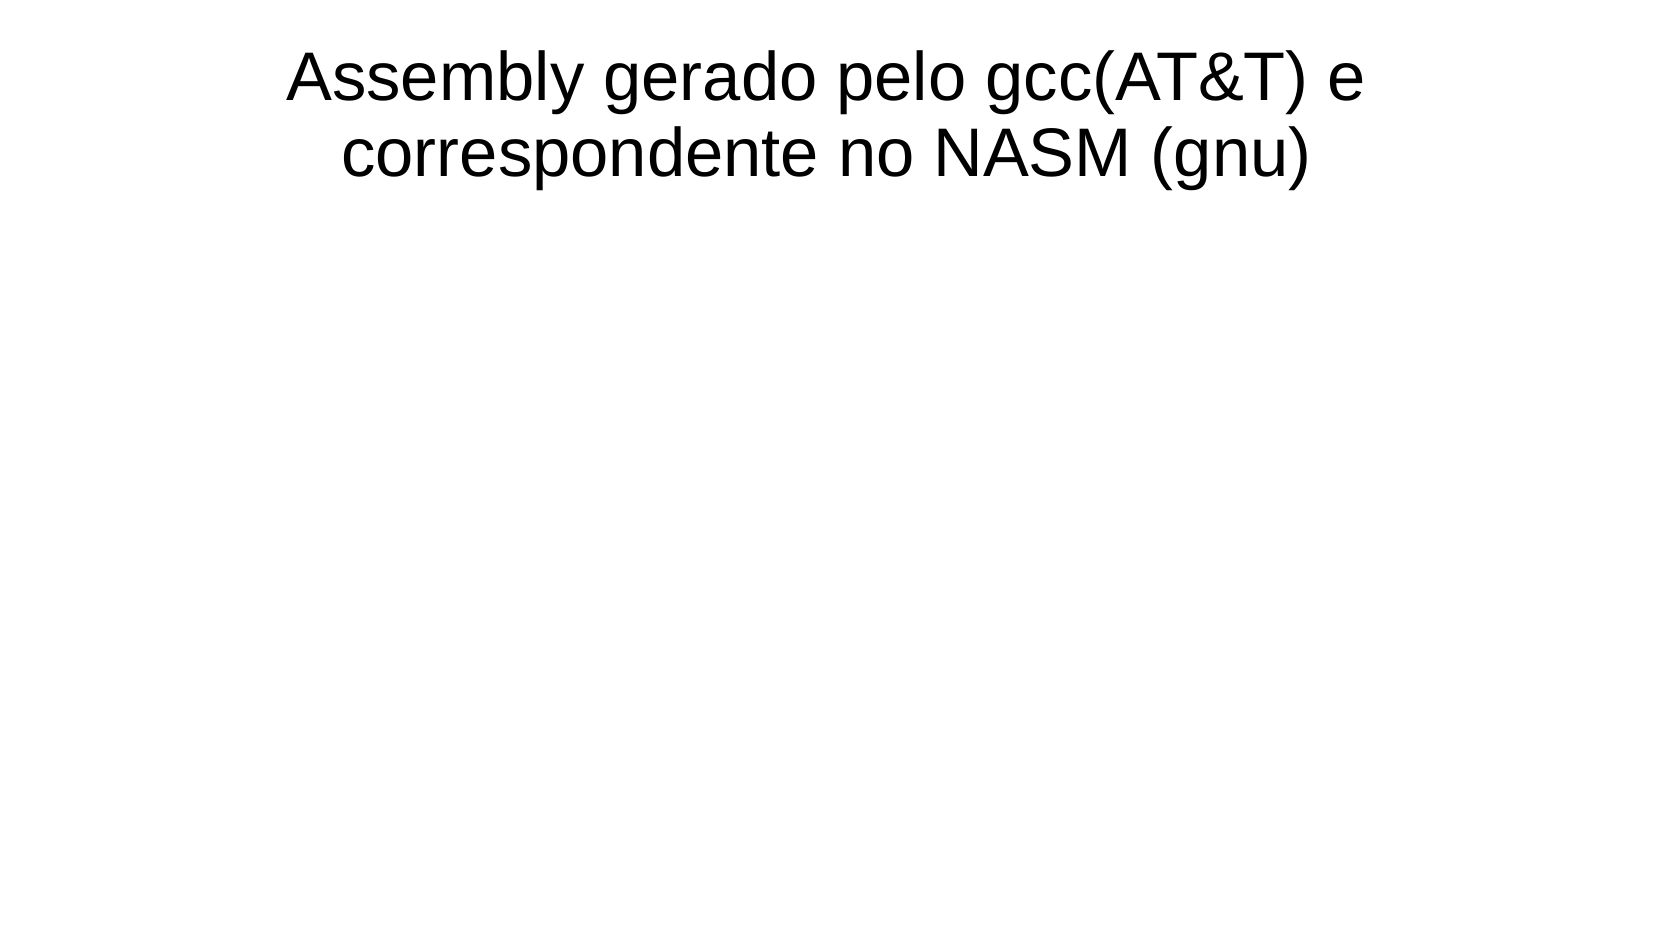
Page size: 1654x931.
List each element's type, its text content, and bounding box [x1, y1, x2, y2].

title Assembly gerado pelo gcc(AT&T) e correspondente no NASM (gnu) [82, 37, 1571, 193]
